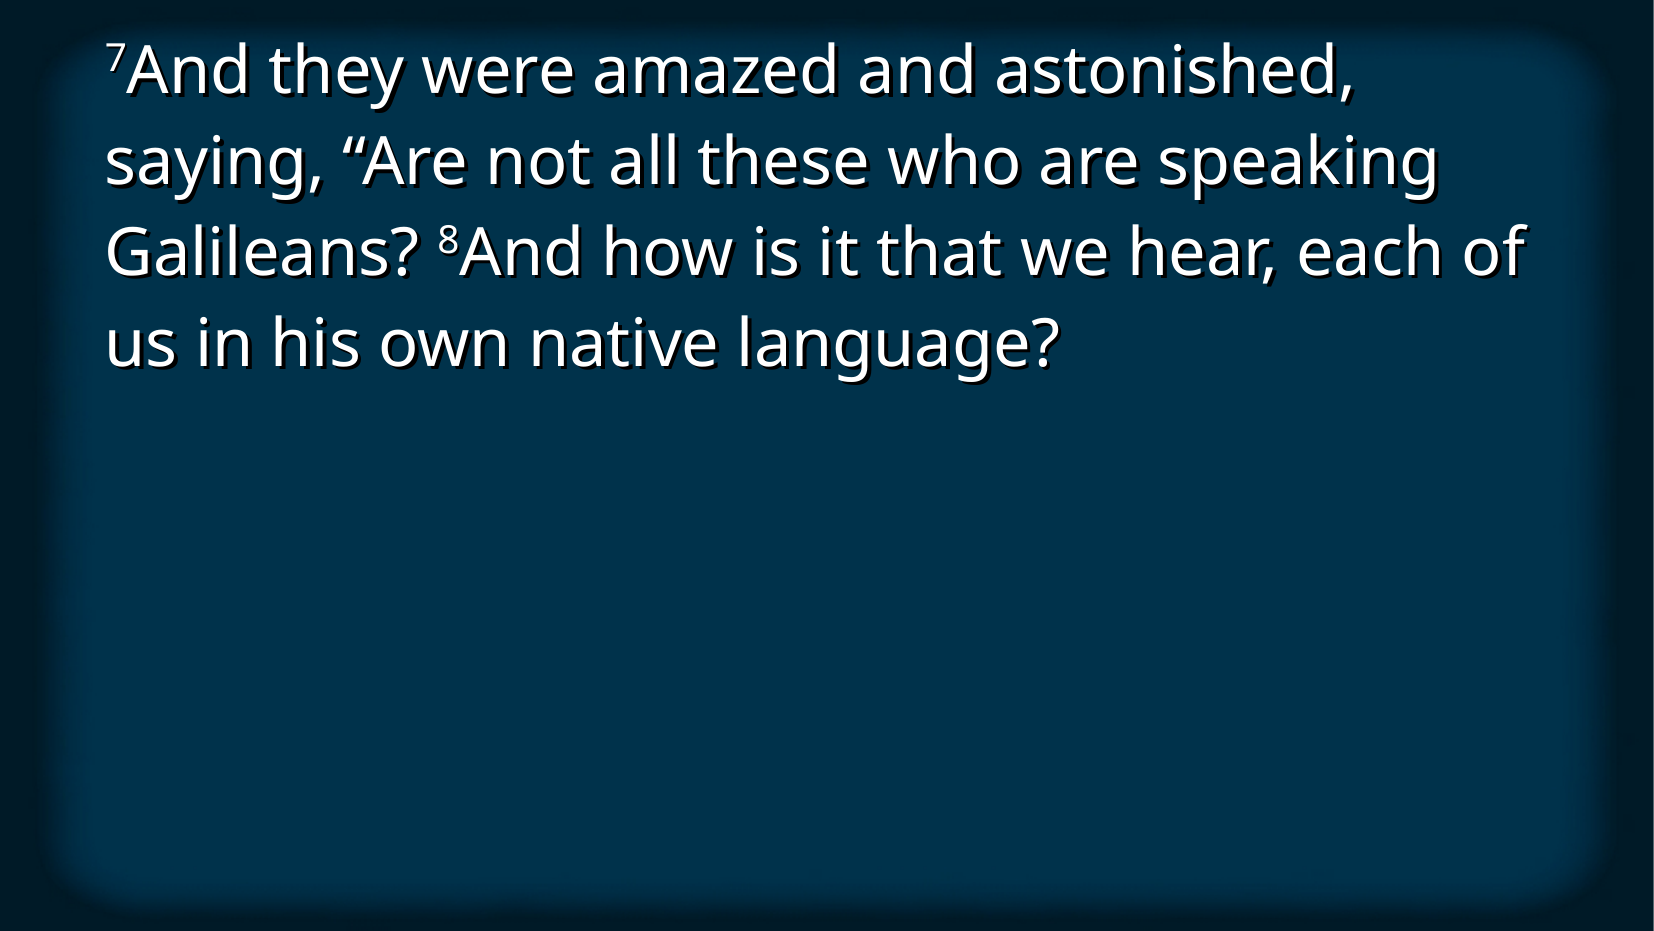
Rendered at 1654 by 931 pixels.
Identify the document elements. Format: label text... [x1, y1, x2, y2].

text_box 7And they were amazed and astonished, saying, “Are not all these who are speaking Galileans? 8And how is it that we hear, each of us in his own native language? [90, 15, 1561, 385]
picture [0, 0, 1654, 931]
